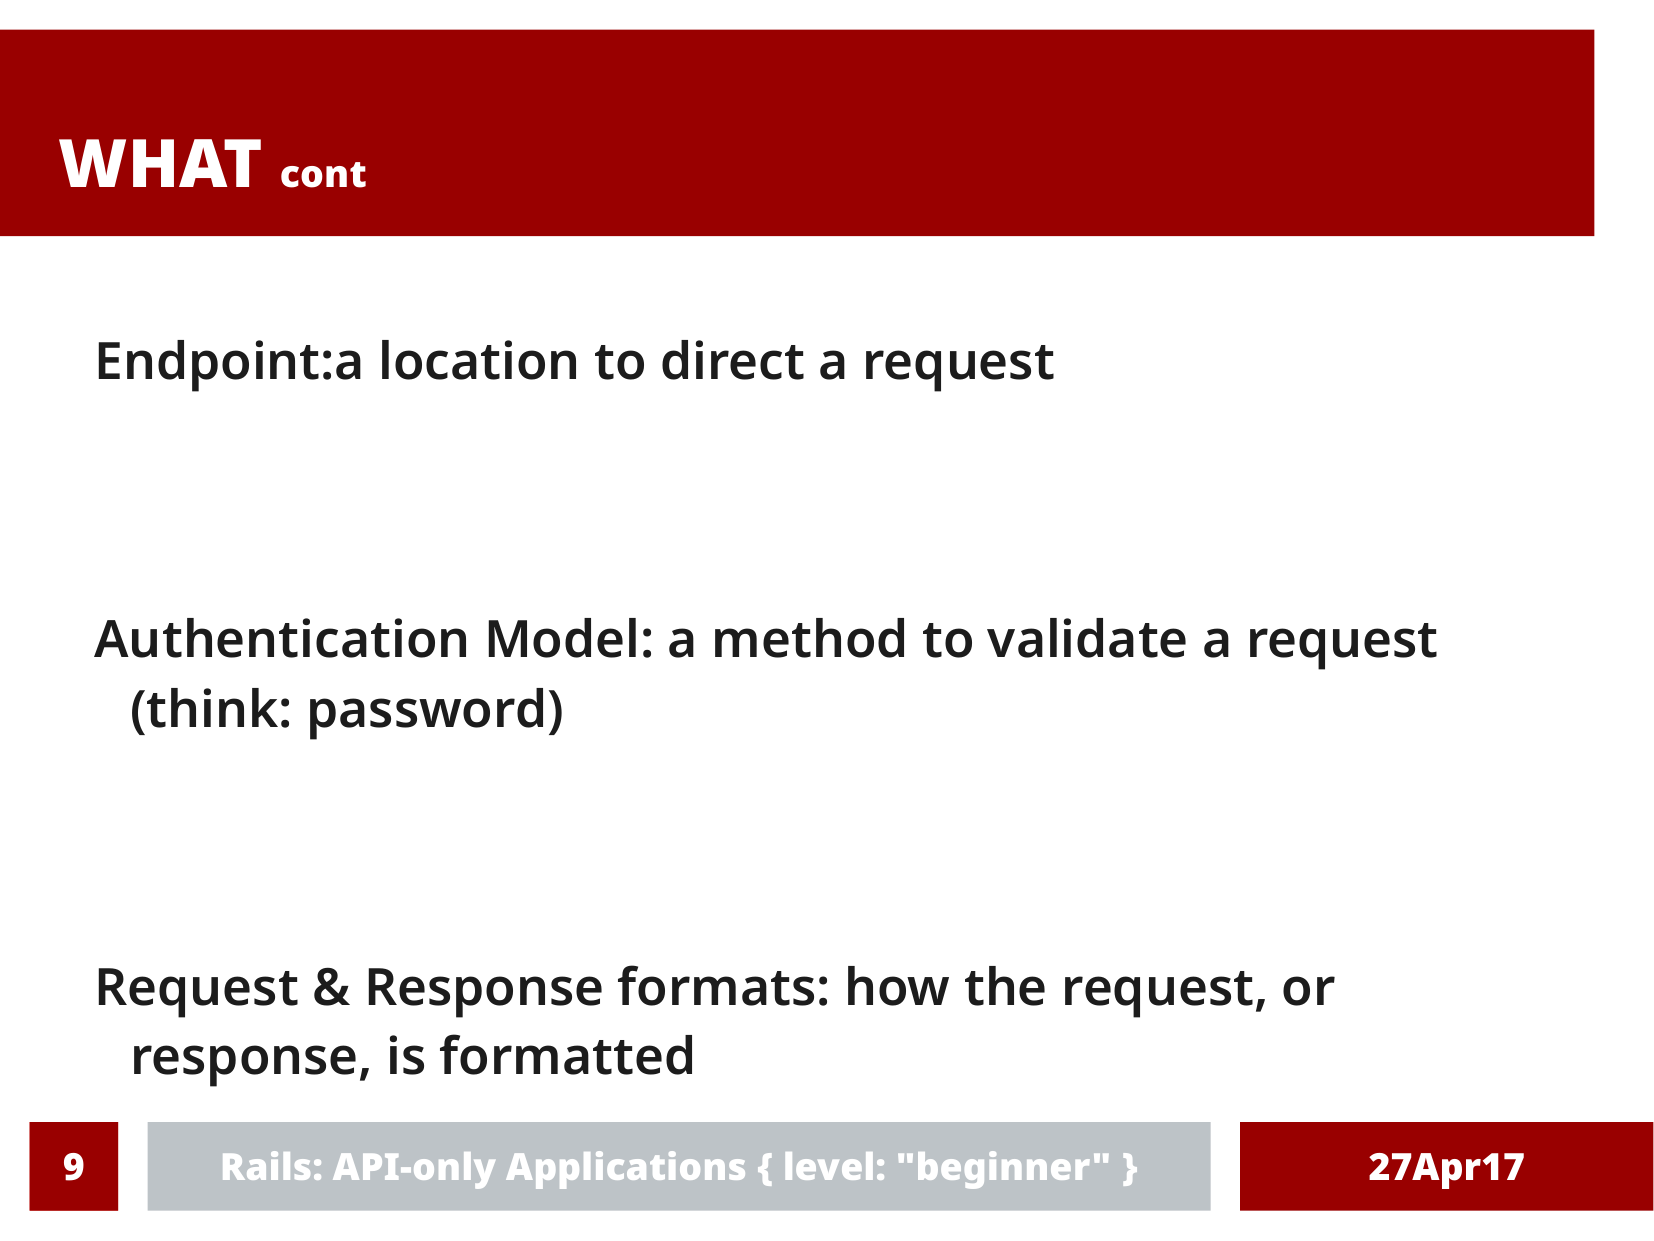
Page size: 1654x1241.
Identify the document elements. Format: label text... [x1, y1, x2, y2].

list Endpoint:a location to direct a request Authentication Model: a method to validate a request (think: password) Request & Response formats: how the request, or response, is formatted [59, 324, 1565, 1093]
title WHAT cont [59, 59, 1595, 207]
